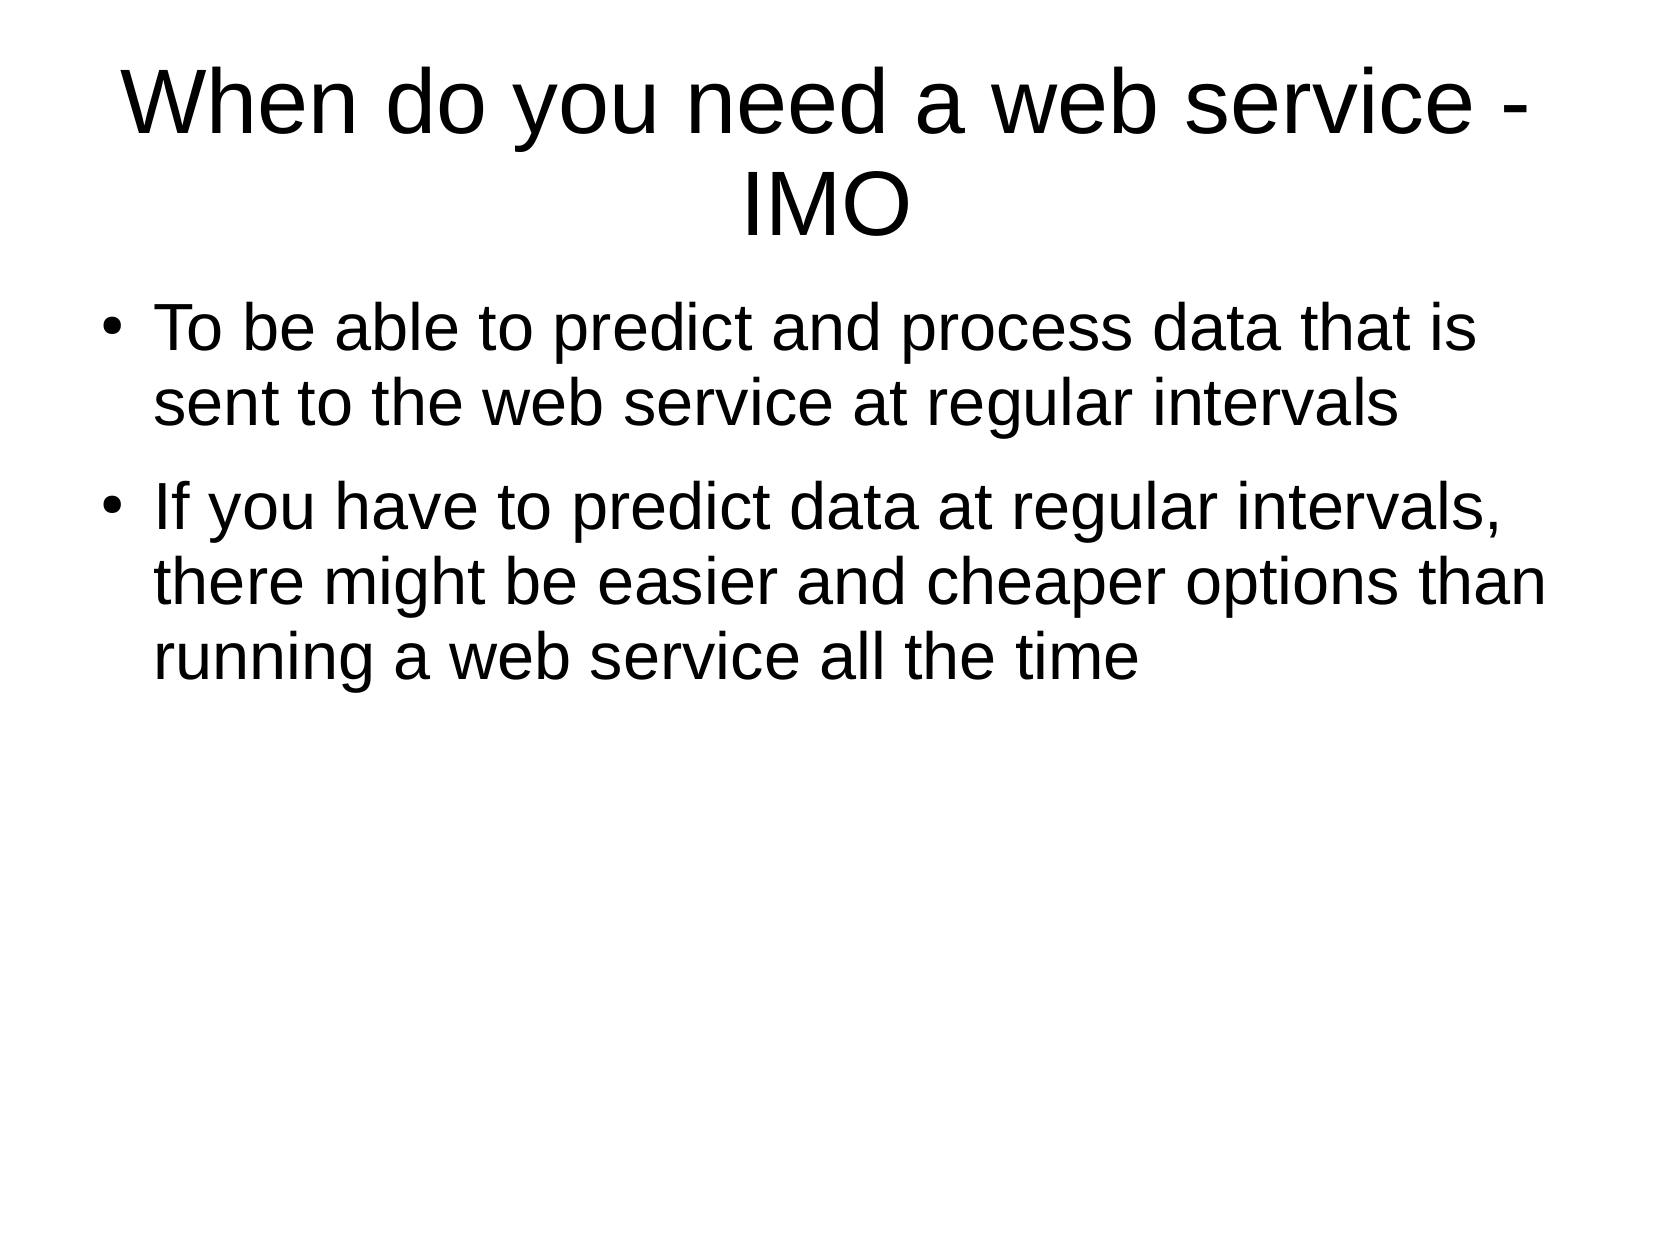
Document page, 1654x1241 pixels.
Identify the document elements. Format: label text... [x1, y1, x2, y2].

title When do you need a web service - IMO [82, 49, 1571, 257]
list To be able to predict and process data that is sent to the web service at regular intervals If you have to predict data at regular intervals, there might be easier and cheaper options than running a web service all the time [82, 290, 1571, 1109]
